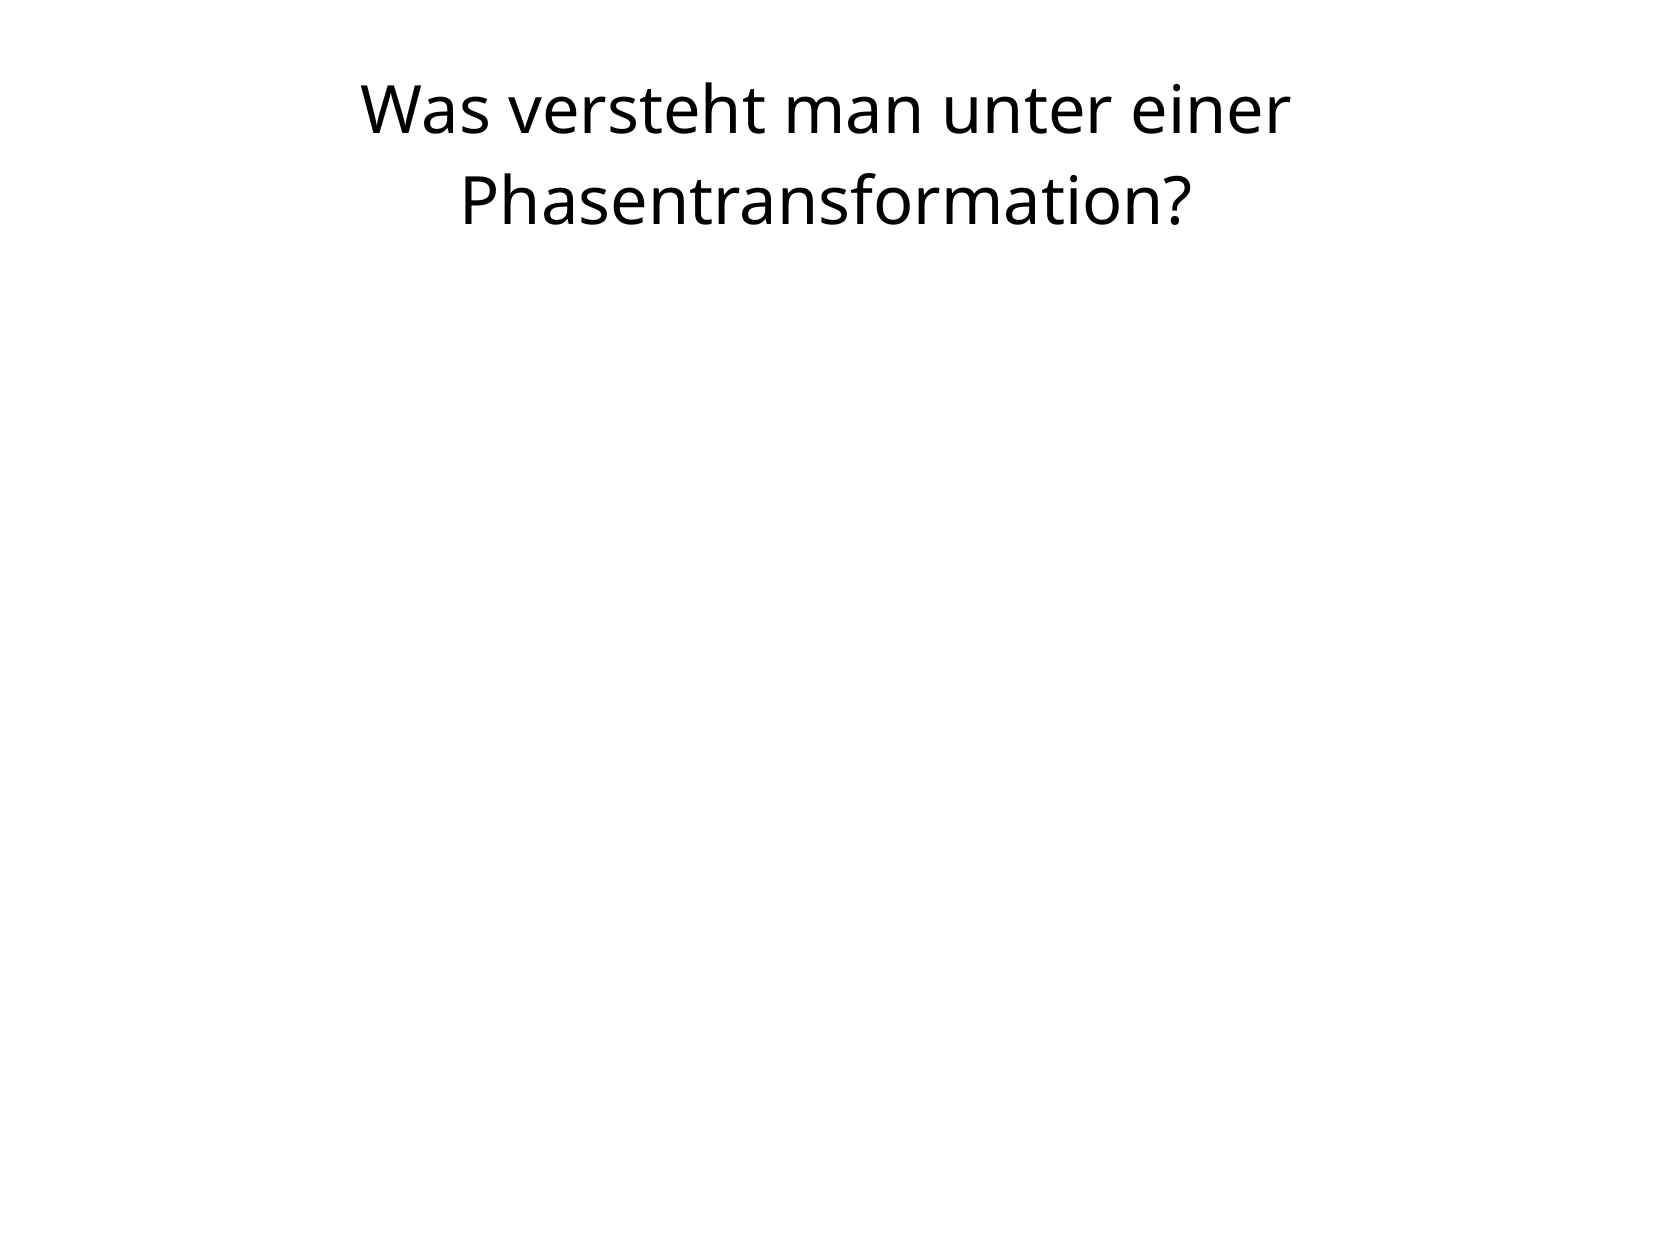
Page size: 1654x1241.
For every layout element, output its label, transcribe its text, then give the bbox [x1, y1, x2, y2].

title Was versteht man unter einer Phasentransformation? [82, 49, 1571, 257]
